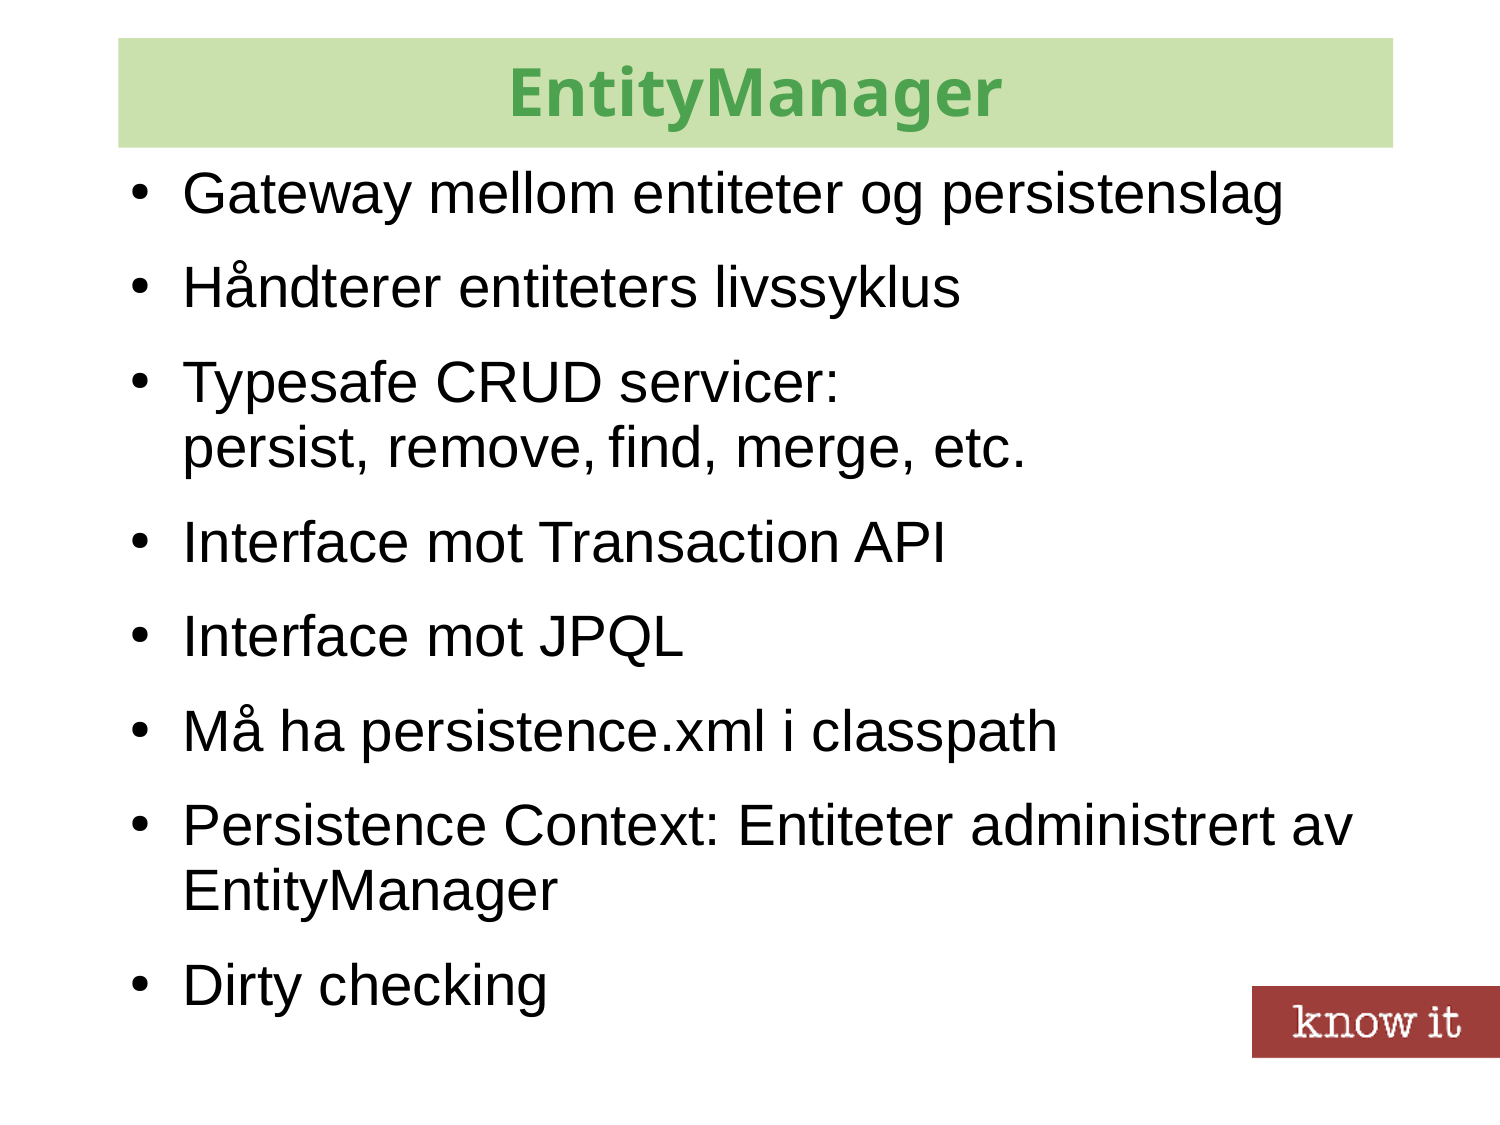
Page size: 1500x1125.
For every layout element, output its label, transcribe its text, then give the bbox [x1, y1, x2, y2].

text_box EntityManager [118, 38, 1394, 148]
picture [1252, 986, 1500, 1058]
list Gateway mellom entiteter og persistenslag Håndterer entiteters livssyklus Typesafe CRUD servicer: persist, remove, find, merge, etc. Interface mot Transaction API Interface mot JPQL Må ha persistence.xml i classpath Persistence Context: Entiteter administrert av EntityManager Dirty checking [111, 160, 1371, 1016]
